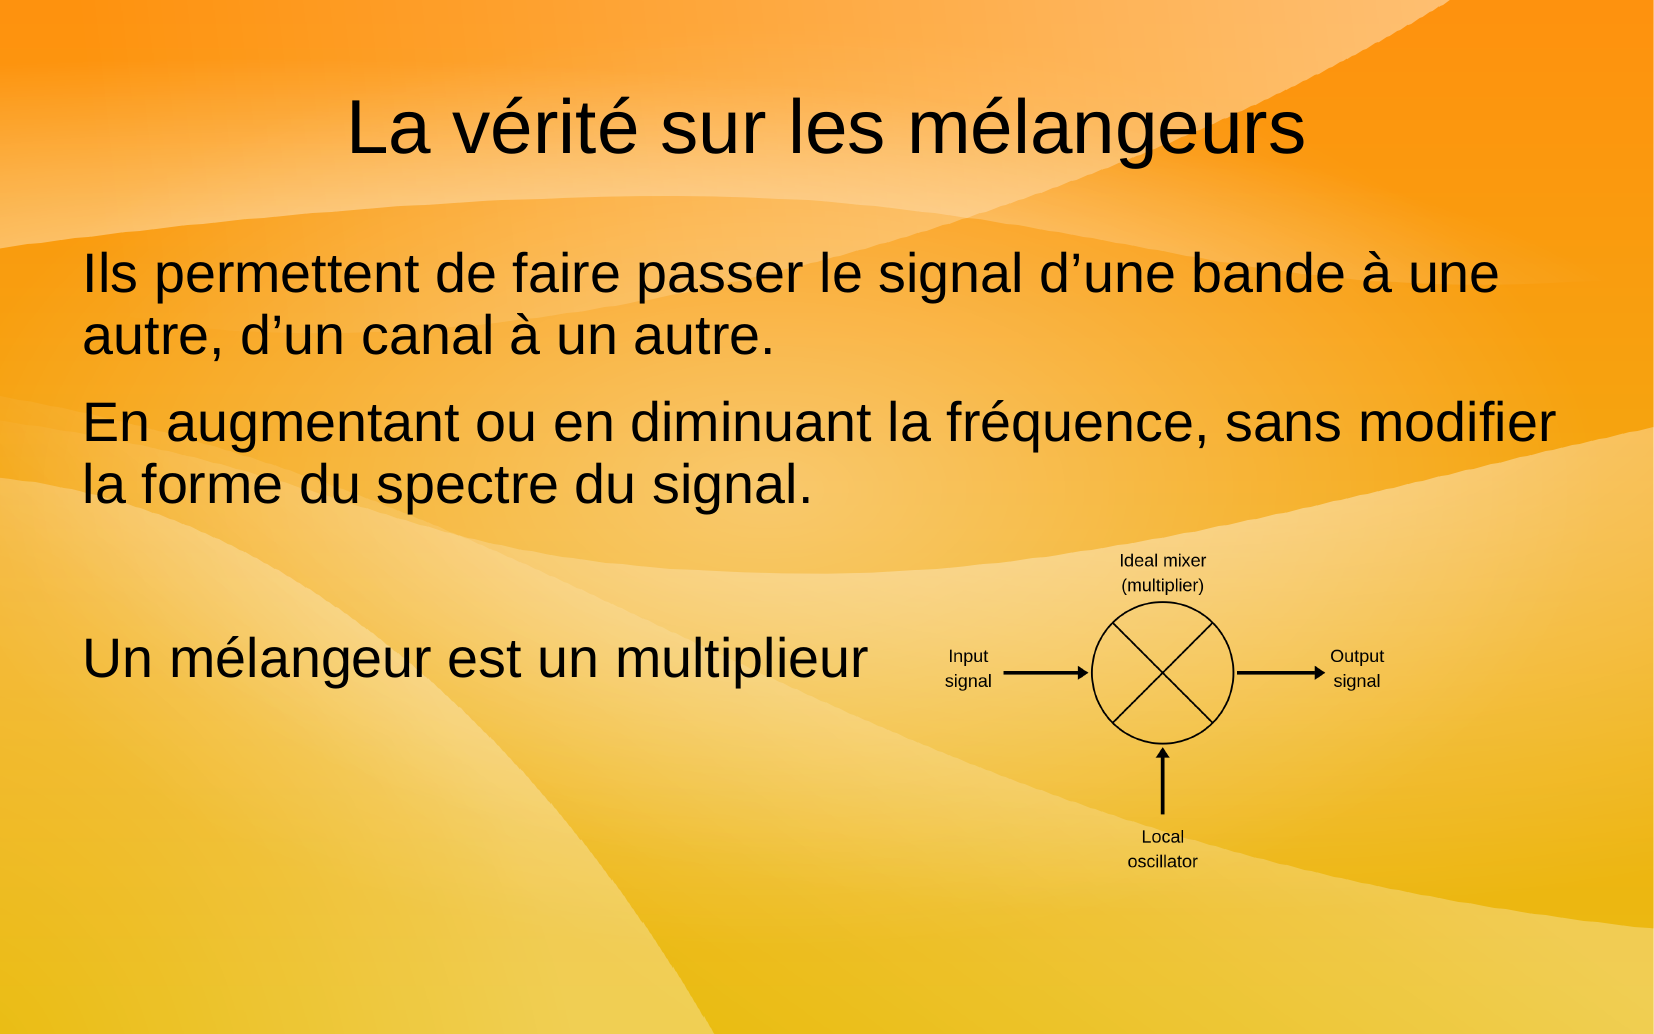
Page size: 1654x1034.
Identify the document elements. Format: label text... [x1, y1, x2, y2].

title La vérité sur les mélangeurs [82, 41, 1571, 214]
picture [0, 0, 1654, 1034]
list Ils permettent de faire passer le signal d’une bande à une autre, d’un canal à un autre. En augmentant ou en diminuant la fréquence, sans modifier la forme du spectre du signal. Un mélangeur est un multiplieur [82, 241, 1571, 863]
